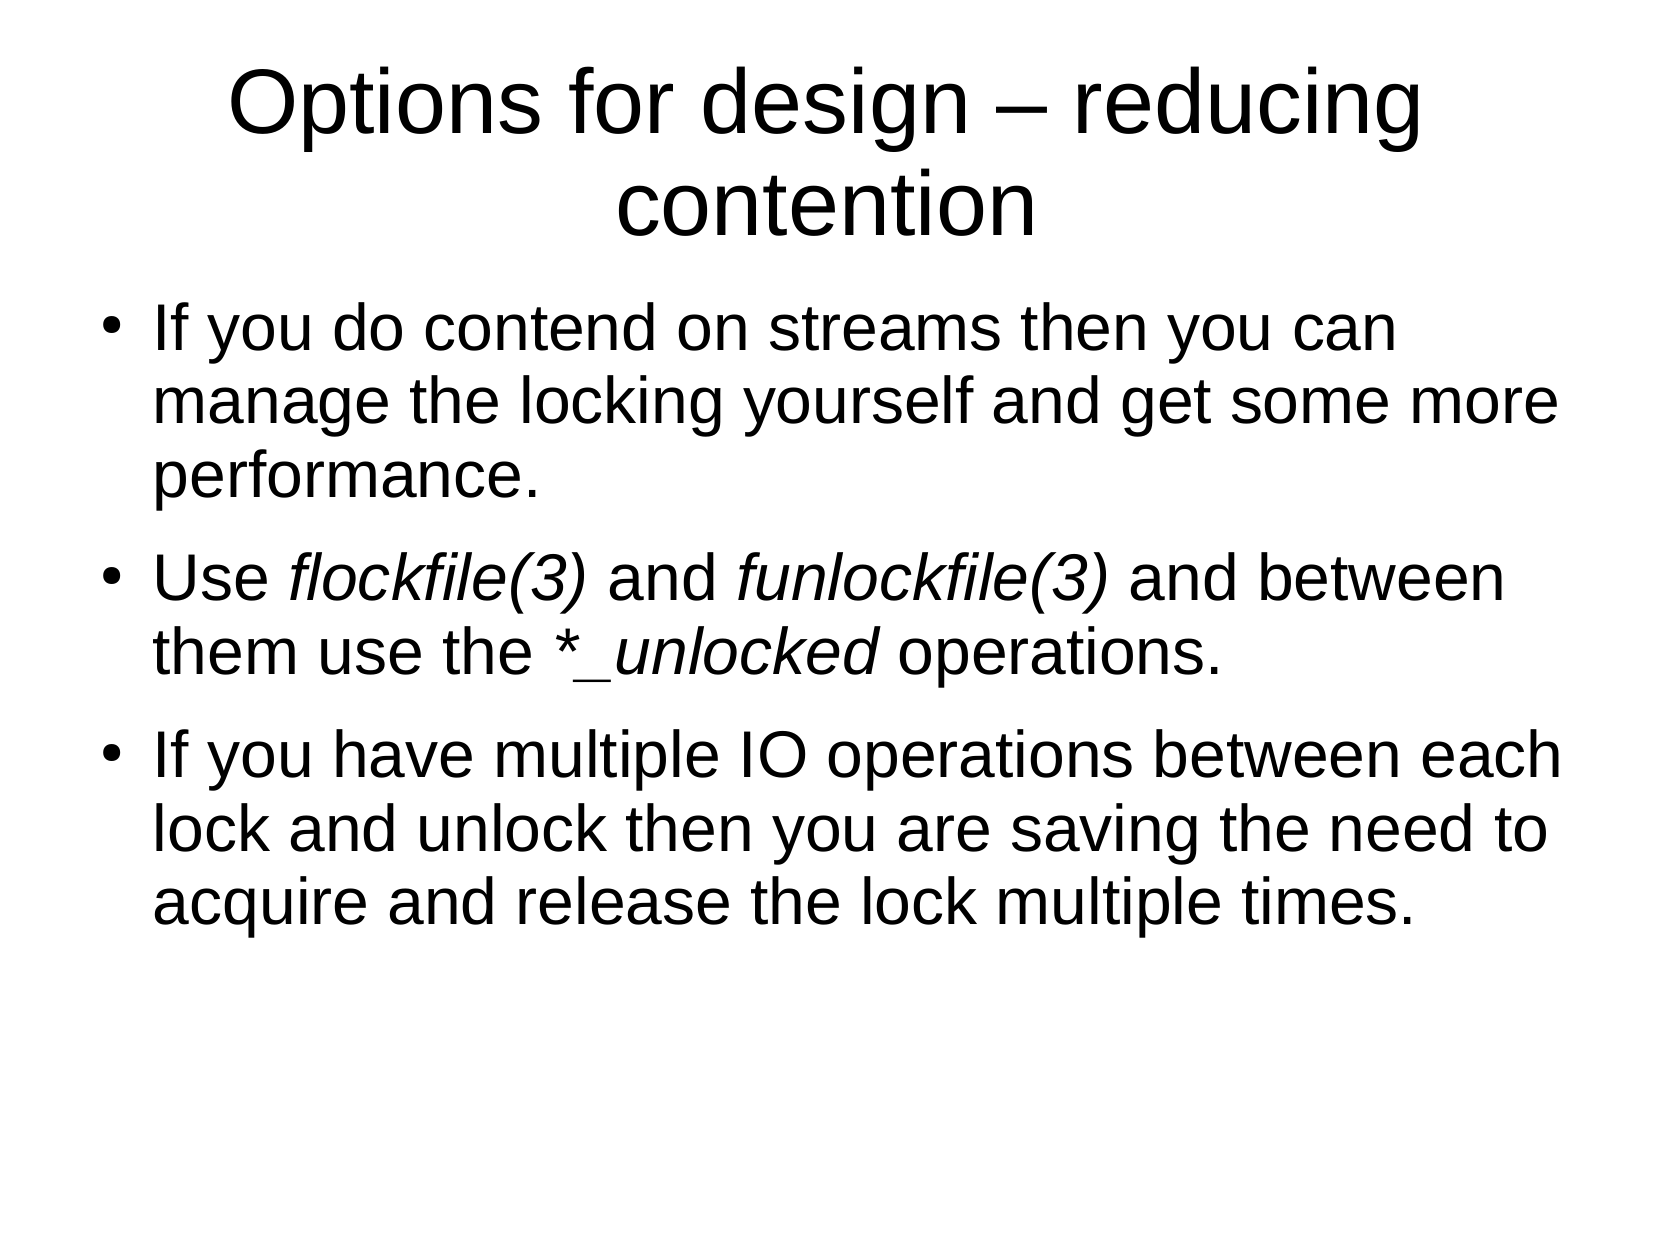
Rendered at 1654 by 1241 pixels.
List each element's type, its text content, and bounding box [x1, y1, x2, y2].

title Options for design – reducing contention [82, 49, 1571, 257]
list If you do contend on streams then you can manage the locking yourself and get some more performance. Use flockfile(3) and funlockfile(3) and between them use the *_unlocked operations. If you have multiple IO operations between each lock and unlock then you are saving the need to acquire and release the lock multiple times. [82, 290, 1571, 1010]
